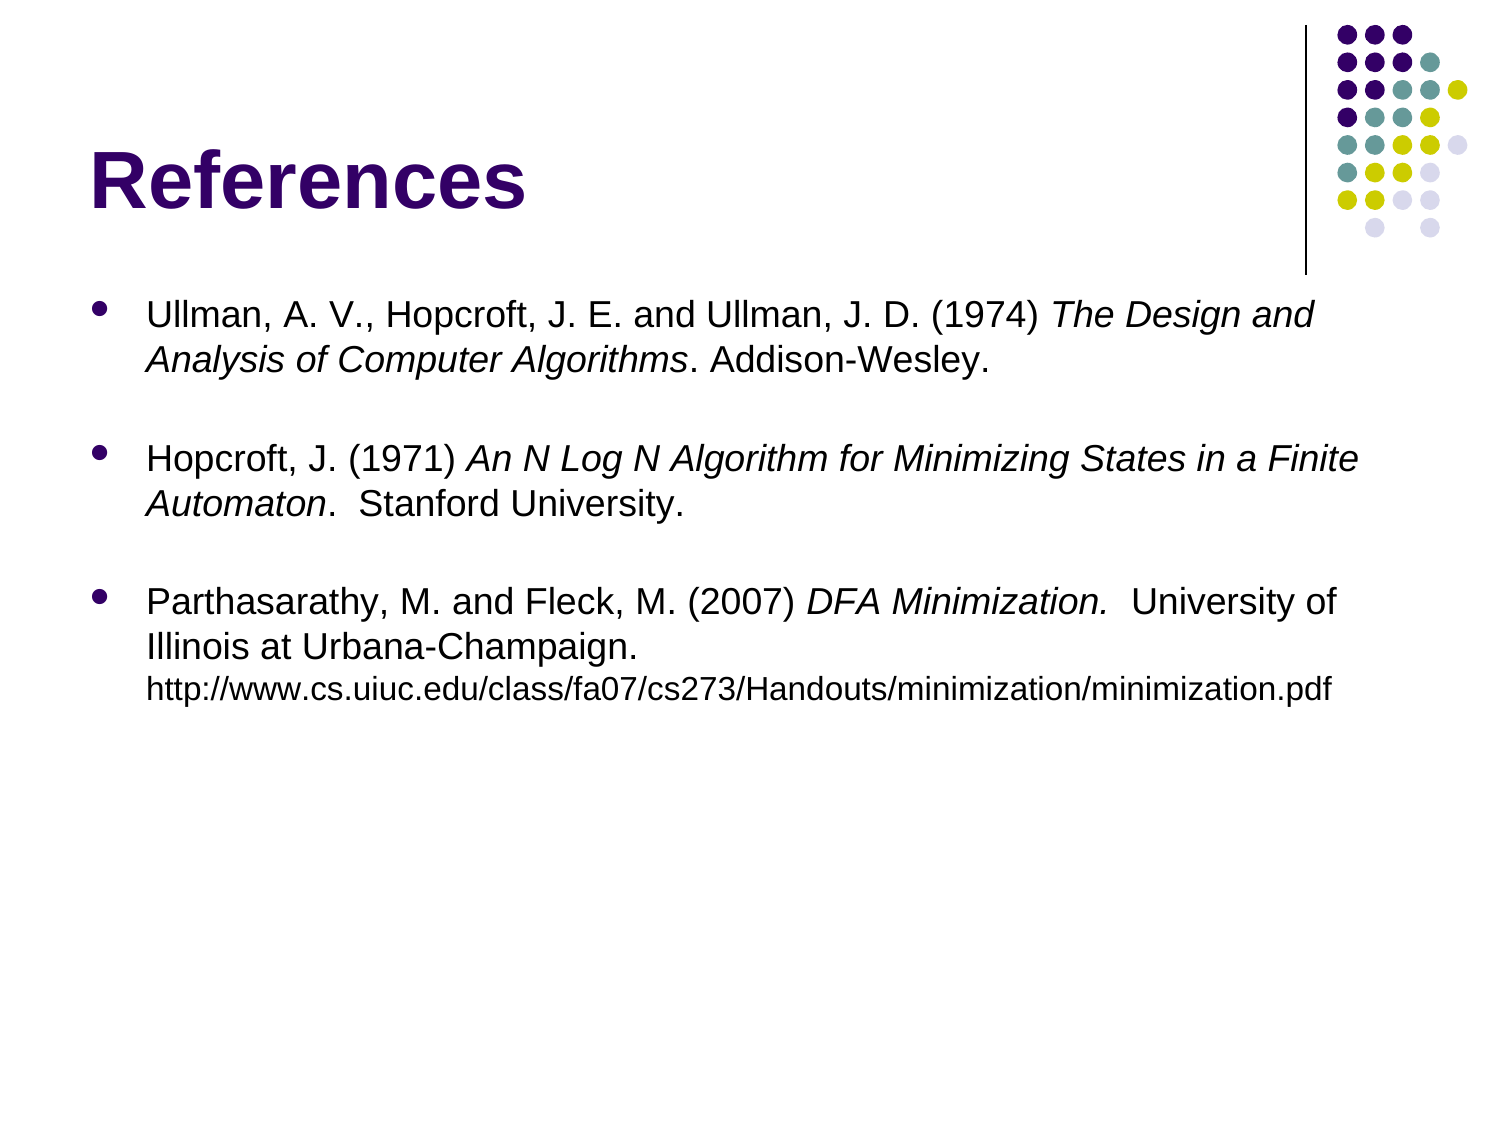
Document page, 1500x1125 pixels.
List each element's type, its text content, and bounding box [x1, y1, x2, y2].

list Ullman, A. V., Hopcroft, J. E. and Ullman, J. D. (1974) The Design and Analysis of Computer Algorithms. Addison-Wesley. Hopcroft, J. (1971) An N Log N Algorithm for Minimizing States in a Finite Automaton. Stanford University. Parthasarathy, M. and Fleck, M. (2007) DFA Minimization. University of Illinois at Urbana-Champaign. http://www.cs.uiuc.edu/class/fa07/cs273/Handouts/minimization/minimization.pdf [75, 282, 1426, 1006]
title References [74, 20, 1313, 233]
